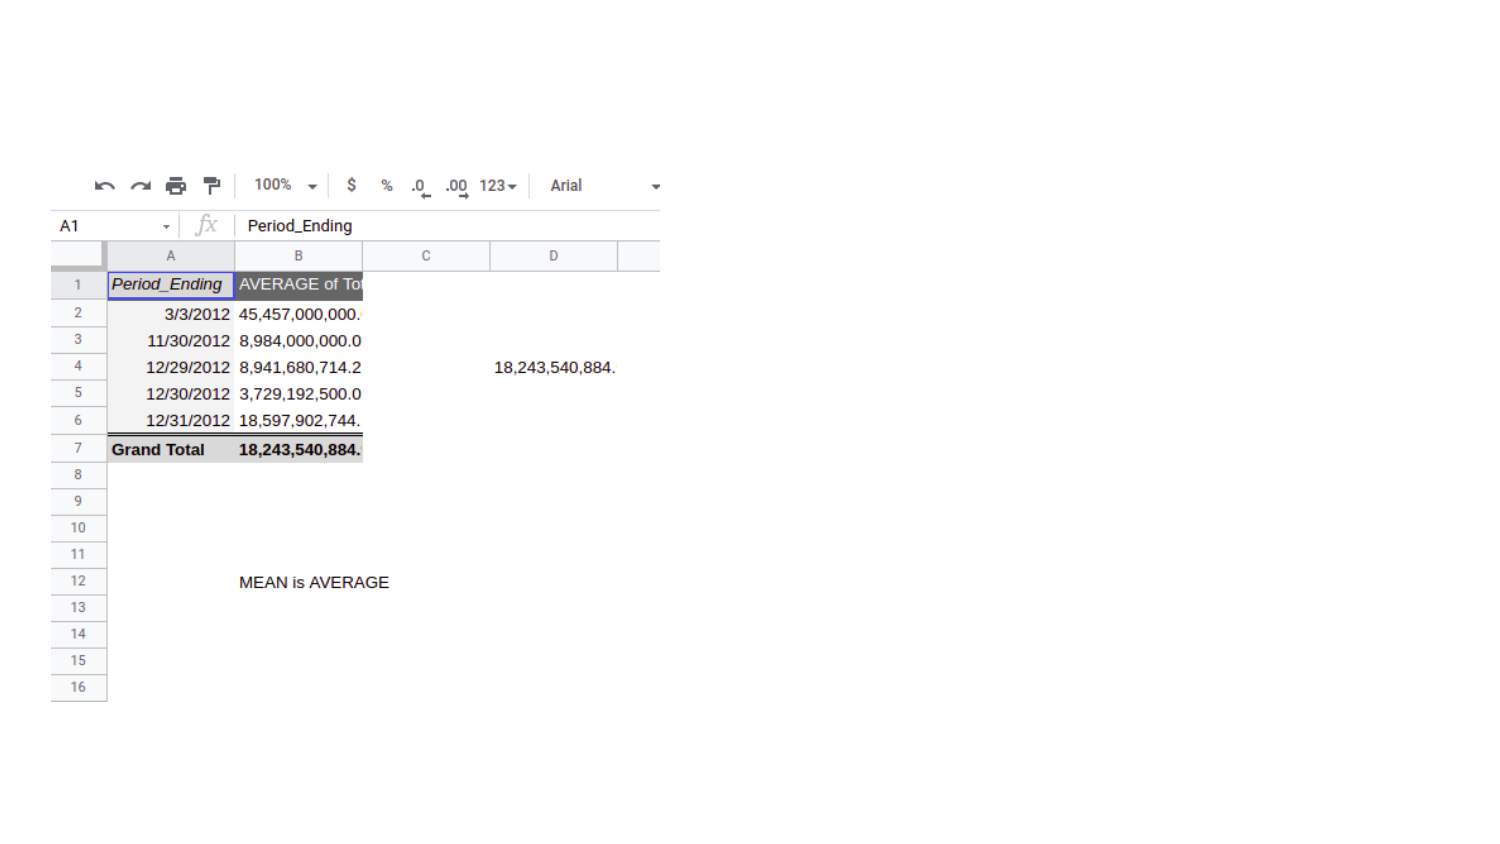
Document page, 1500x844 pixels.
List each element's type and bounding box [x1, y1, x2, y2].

picture [51, 167, 660, 702]
